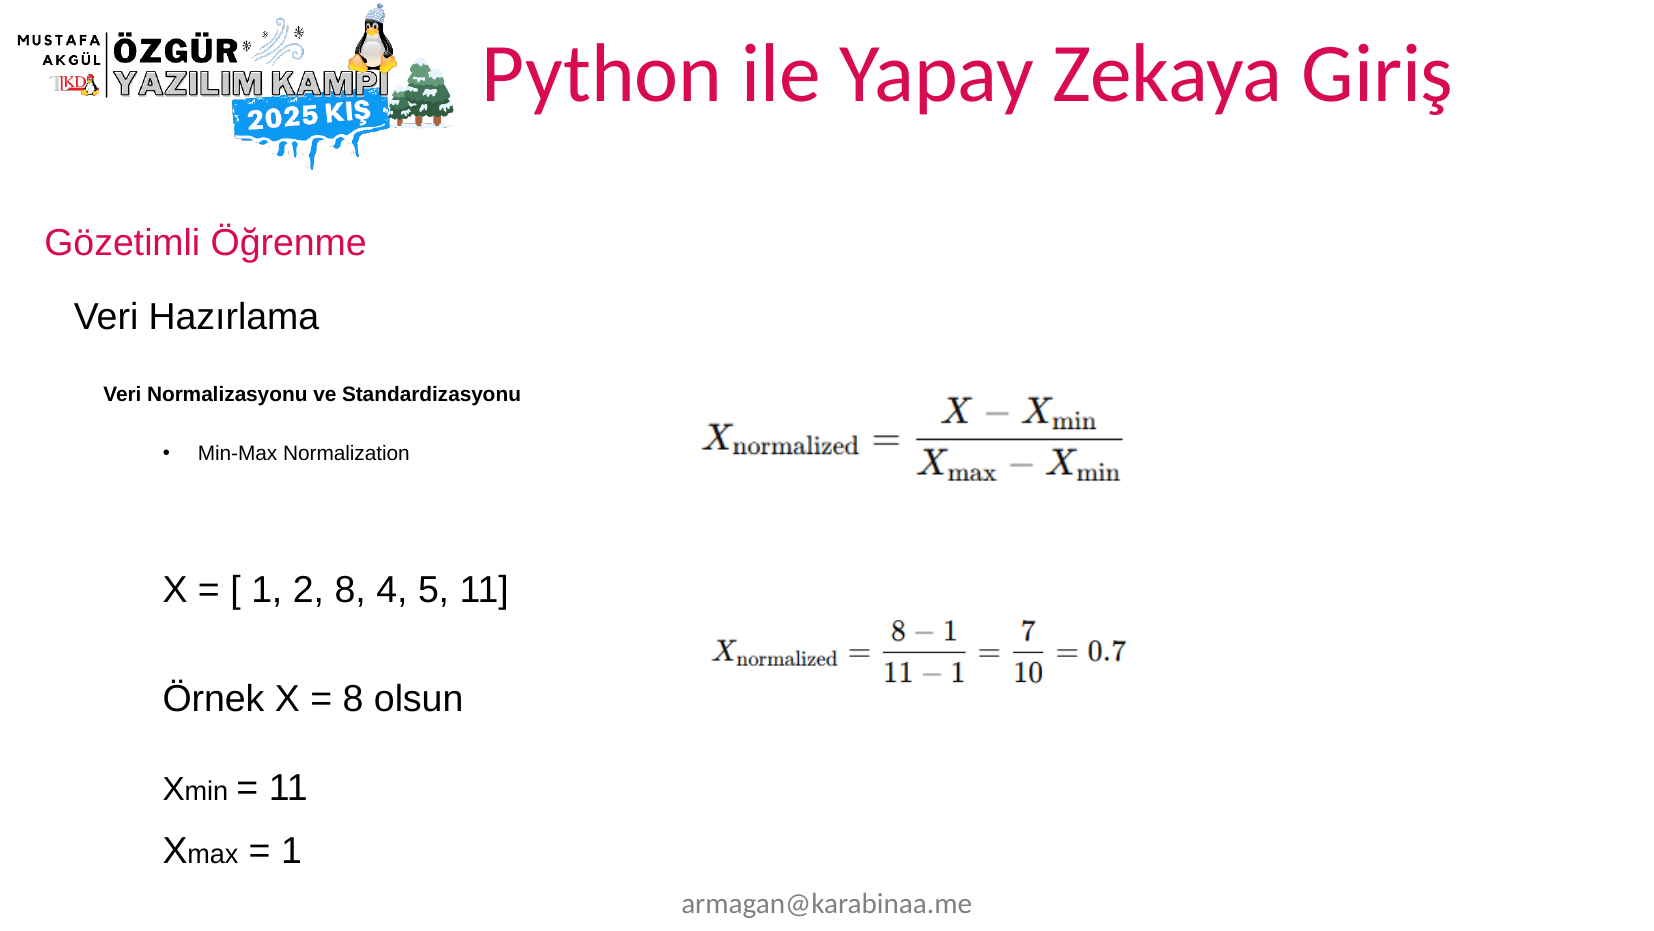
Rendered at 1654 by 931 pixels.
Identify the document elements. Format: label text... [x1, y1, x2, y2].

text_box armagan@karabinaa.me [0, 877, 1654, 928]
text_box Veri Normalizasyonu ve Standardizasyonu [88, 375, 562, 414]
text_box Python ile Yapay Zekaya Giriş [467, 10, 1654, 126]
text_box Örnek X = 8 olsun [147, 649, 650, 739]
picture [679, 590, 1196, 710]
text_box Min-Max Normalization [147, 434, 679, 473]
text_box Veri Hazırlama [59, 288, 621, 355]
text_box Xmin = 11 Xmax = 1 [147, 739, 384, 886]
text_box X = [ 1, 2, 8, 4, 5, 11] [147, 561, 524, 618]
picture [0, 0, 463, 177]
text_box Gözetimli Öğrenme [29, 213, 854, 271]
picture [679, 383, 1182, 502]
